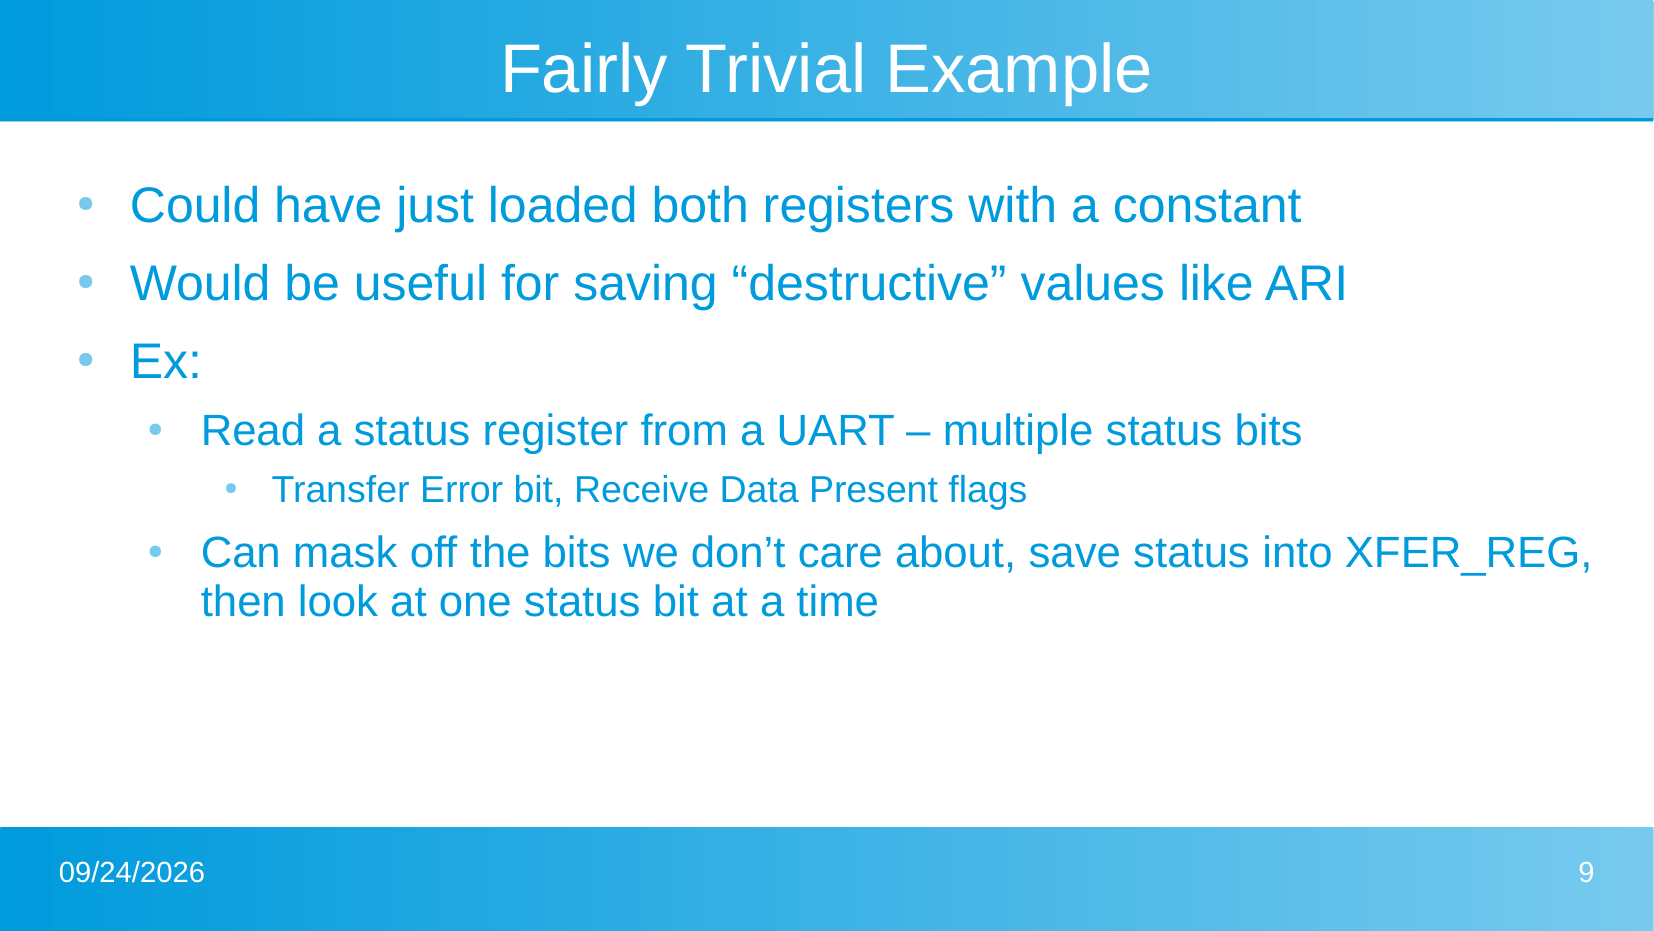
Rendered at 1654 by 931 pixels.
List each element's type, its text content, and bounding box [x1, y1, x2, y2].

title Fairly Trivial Example [59, 29, 1595, 108]
list Could have just loaded both registers with a constant Would be useful for saving “destructive” values like ARI Ex: Read a status register from a UART – multiple status bits Transfer Error bit, Receive Data Present flags Can mask off the bits we don’t care about, save status into XFER_REG, then look at one status bit at a time [59, 177, 1595, 768]
